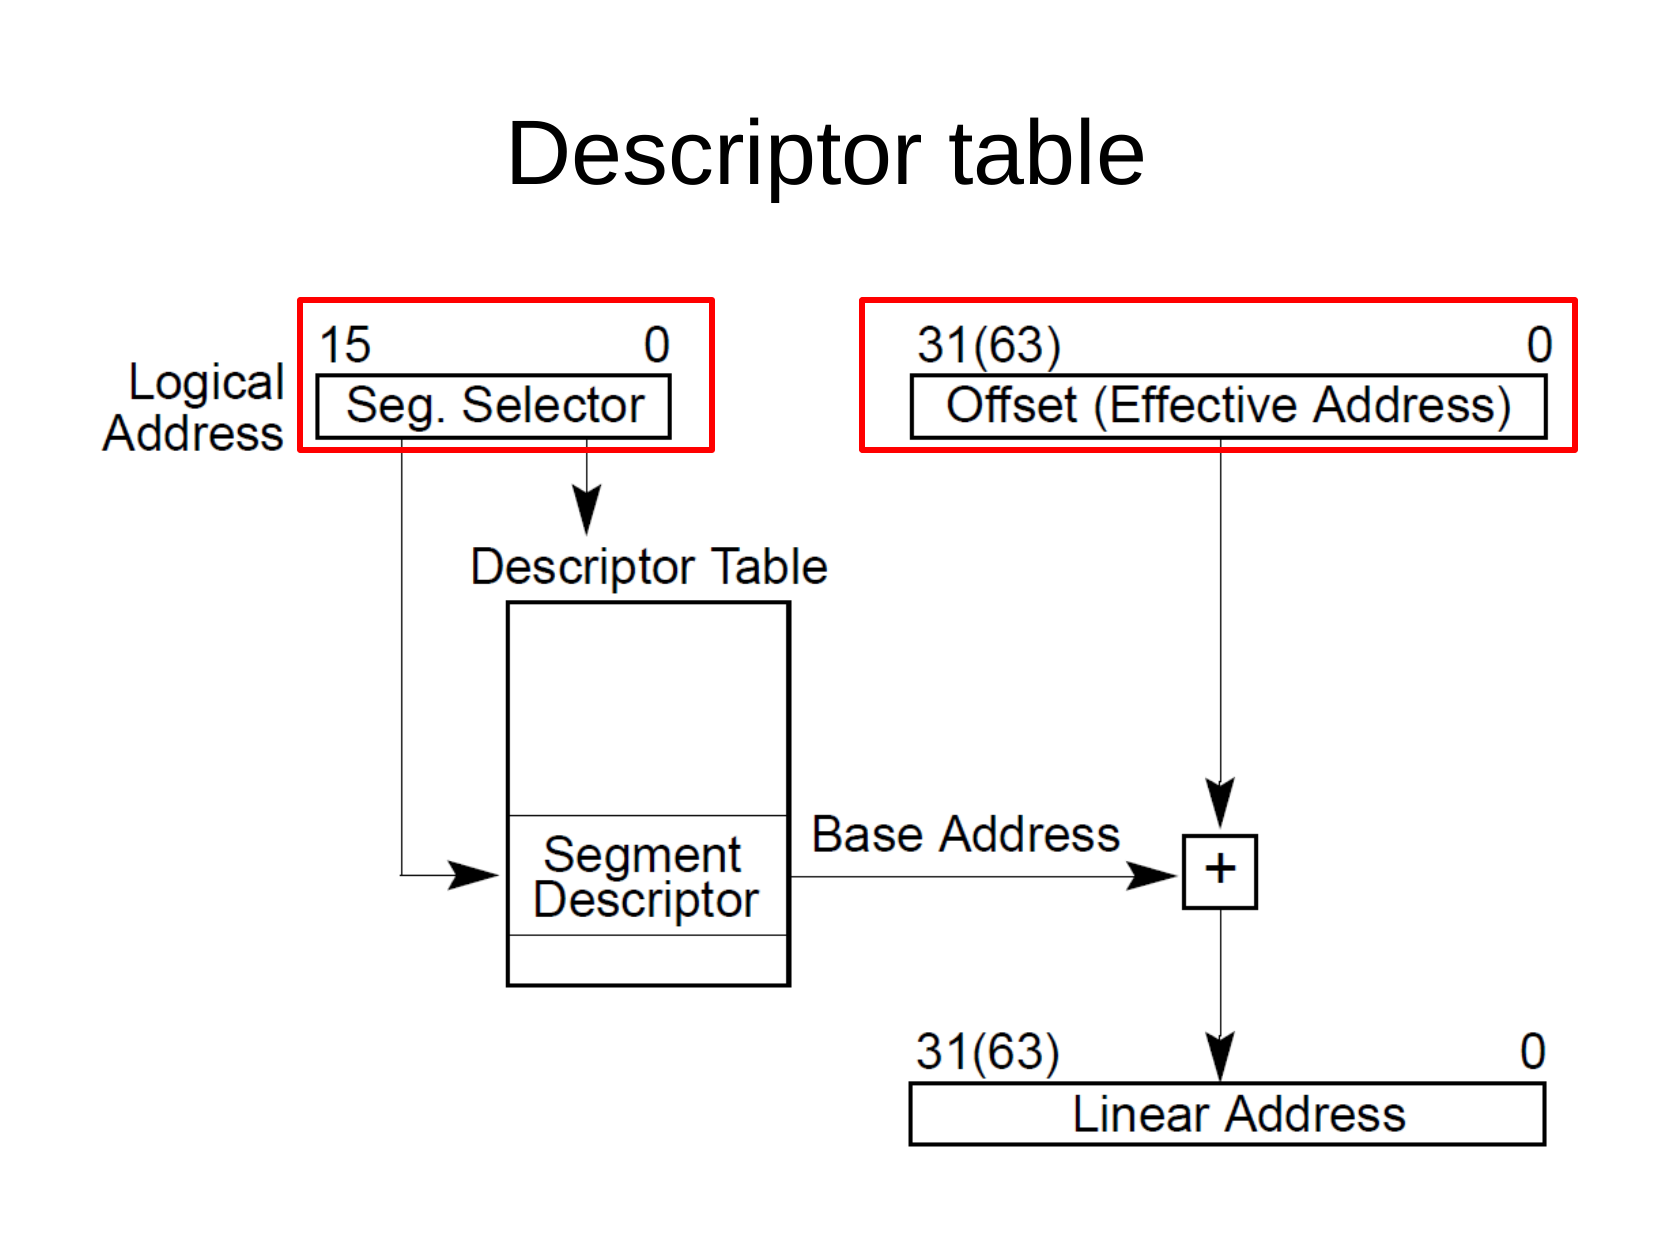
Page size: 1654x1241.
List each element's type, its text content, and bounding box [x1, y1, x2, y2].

picture [87, 262, 1593, 1163]
title Descriptor table [82, 49, 1571, 257]
